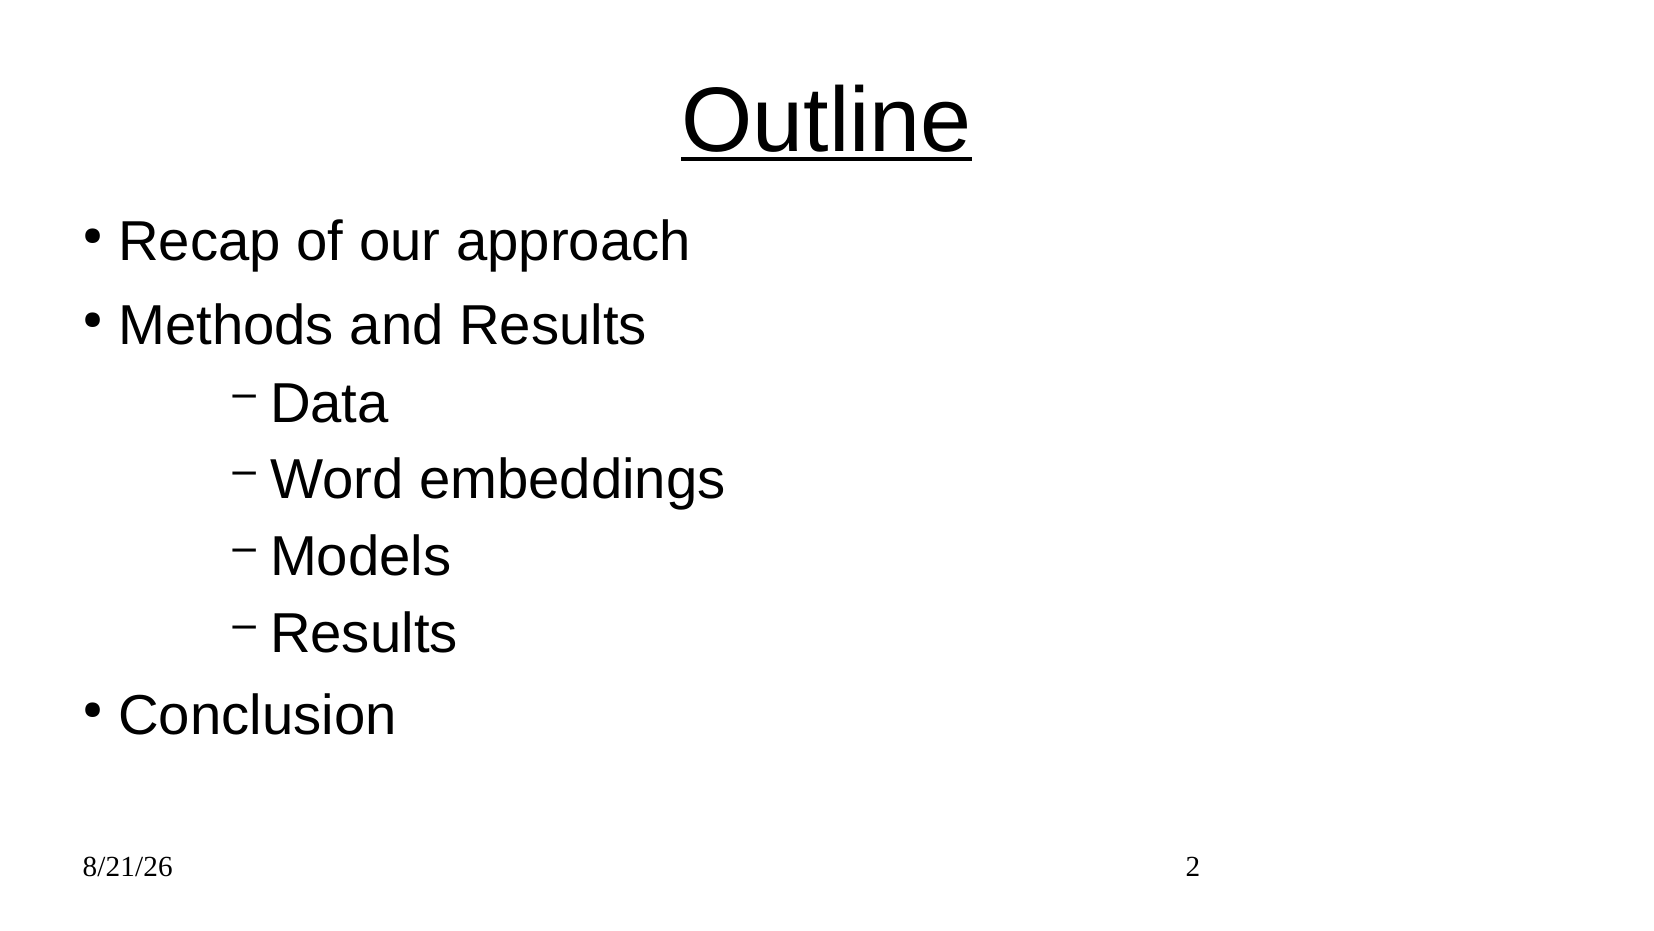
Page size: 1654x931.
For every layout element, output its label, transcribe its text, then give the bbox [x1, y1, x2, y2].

text_box [1185, 847, 1571, 912]
list Recap of our approach Methods and Results Data Word embeddings Models Results Conclusion [82, 217, 1571, 758]
title Outline [82, 37, 1571, 193]
text_box [82, 847, 468, 912]
